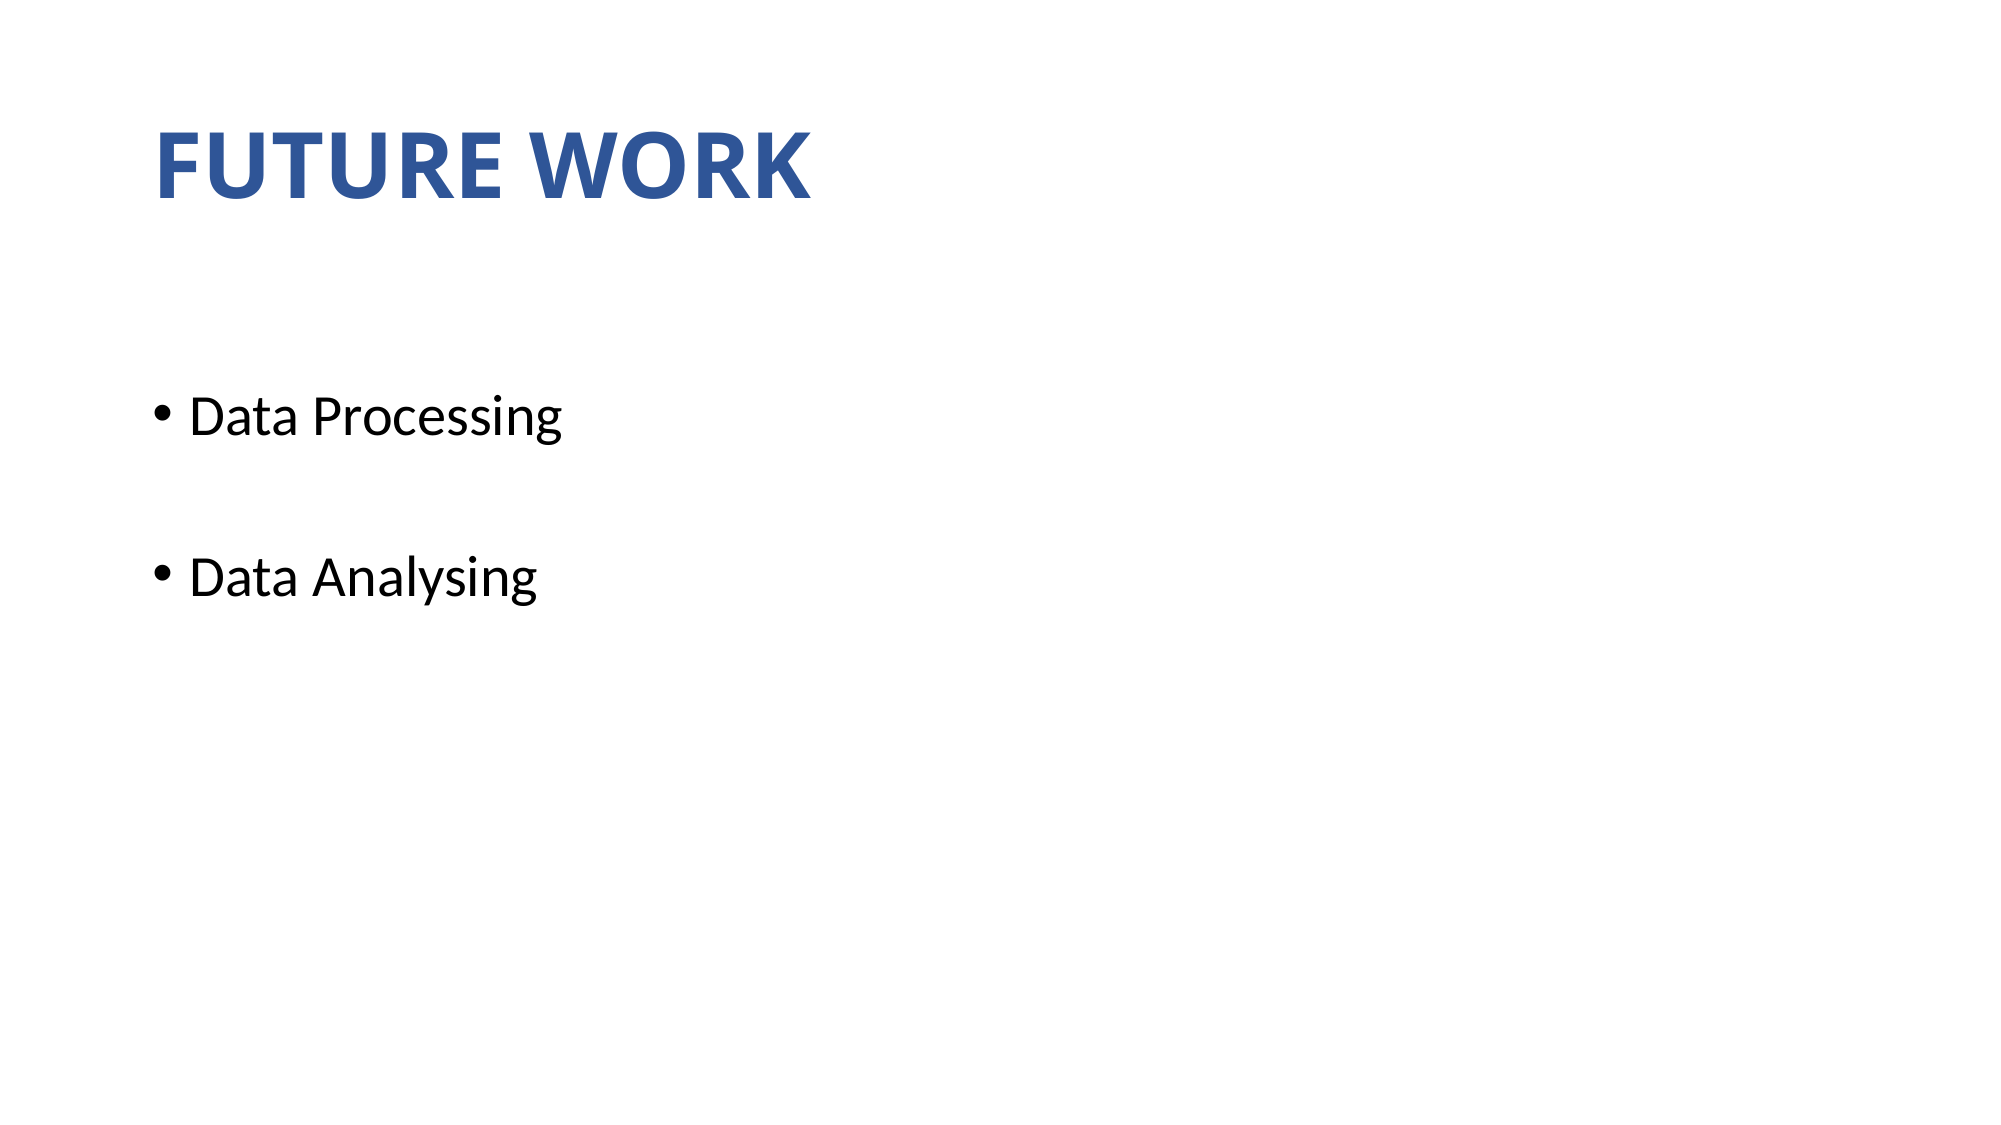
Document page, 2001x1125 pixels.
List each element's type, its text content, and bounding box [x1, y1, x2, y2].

title FUTURE WORK [137, 59, 1863, 278]
list Data Processing Data Analysing [137, 299, 1863, 1014]
